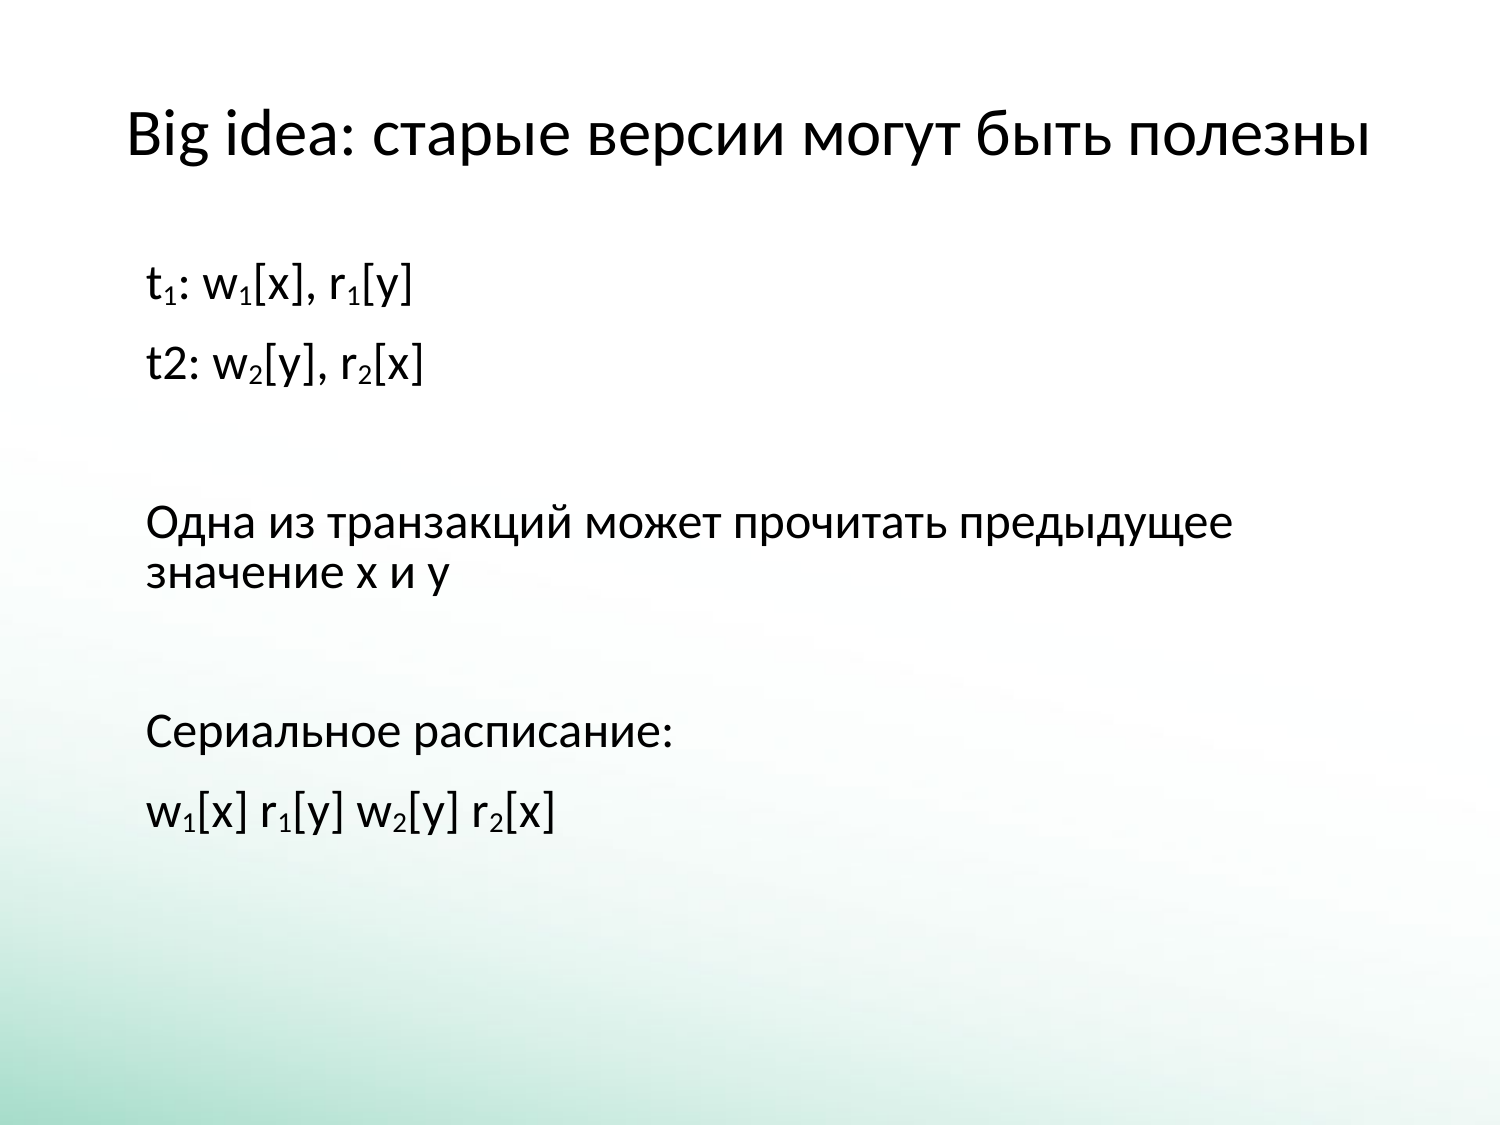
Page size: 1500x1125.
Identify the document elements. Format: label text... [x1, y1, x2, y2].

picture [0, 0, 1500, 1125]
list t1: w1[x], r1[y] t2: w2[y], r2[x] Одна из транзакций может прочитать предыдущее значение x и y Сериальное расписание: w1[x] r1[y] w2[y] r2[x] [75, 262, 1425, 1005]
title Big idea: старые версии могут быть полезны [75, 45, 1425, 233]
